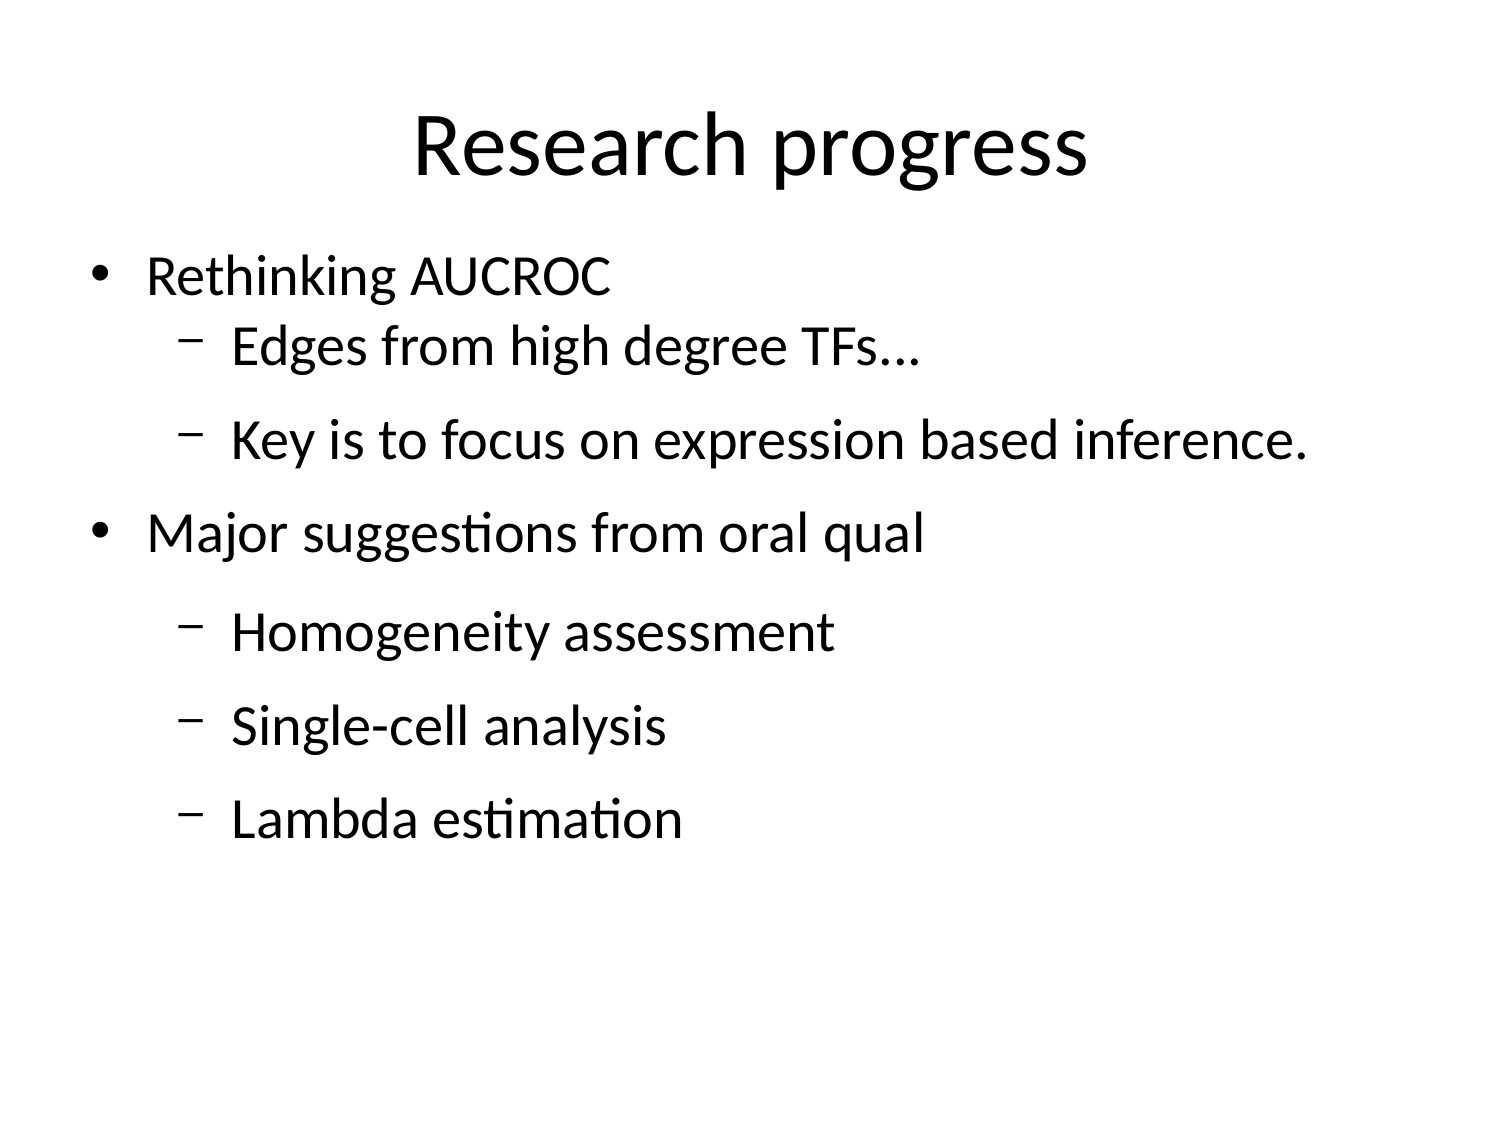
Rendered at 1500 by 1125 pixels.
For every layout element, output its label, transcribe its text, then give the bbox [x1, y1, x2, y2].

list Rethinking AUCROC Edges from high degree TFs... Key is to focus on expression based inference. Major suggestions from oral qual Homogeneity assessment Single-cell analysis Lambda estimation [75, 230, 1425, 973]
title Research progress [76, 45, 1427, 233]
